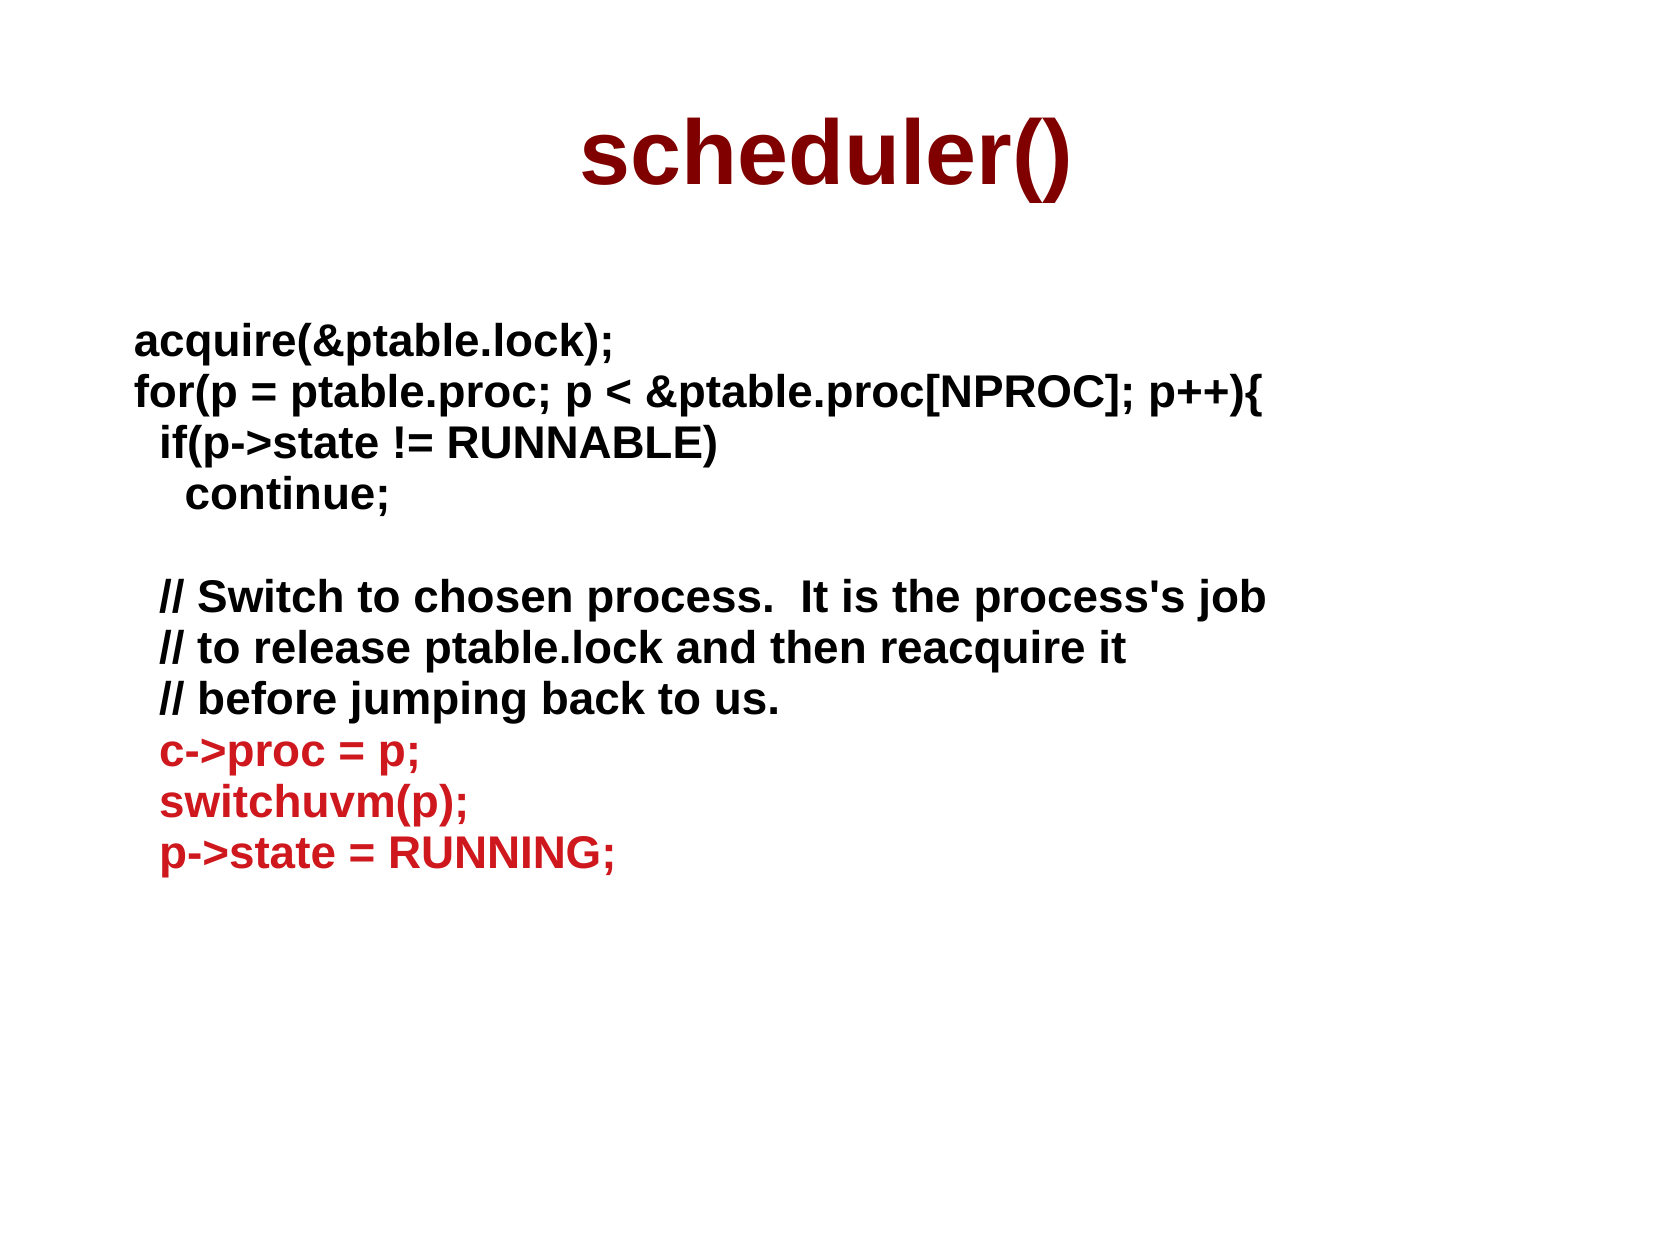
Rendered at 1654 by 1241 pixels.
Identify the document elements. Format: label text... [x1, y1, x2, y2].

subtitle acquire(&ptable.lock); for(p = ptable.proc; p < &ptable.proc[NPROC]; p++){ if(p->state != RUNNABLE) continue; // Switch to chosen process. It is the process's job // to release ptable.lock and then reacquire it // before jumping back to us. c->proc = p; switchuvm(p); p->state = RUNNING; [82, 288, 1571, 1008]
title scheduler() [82, 49, 1571, 257]
